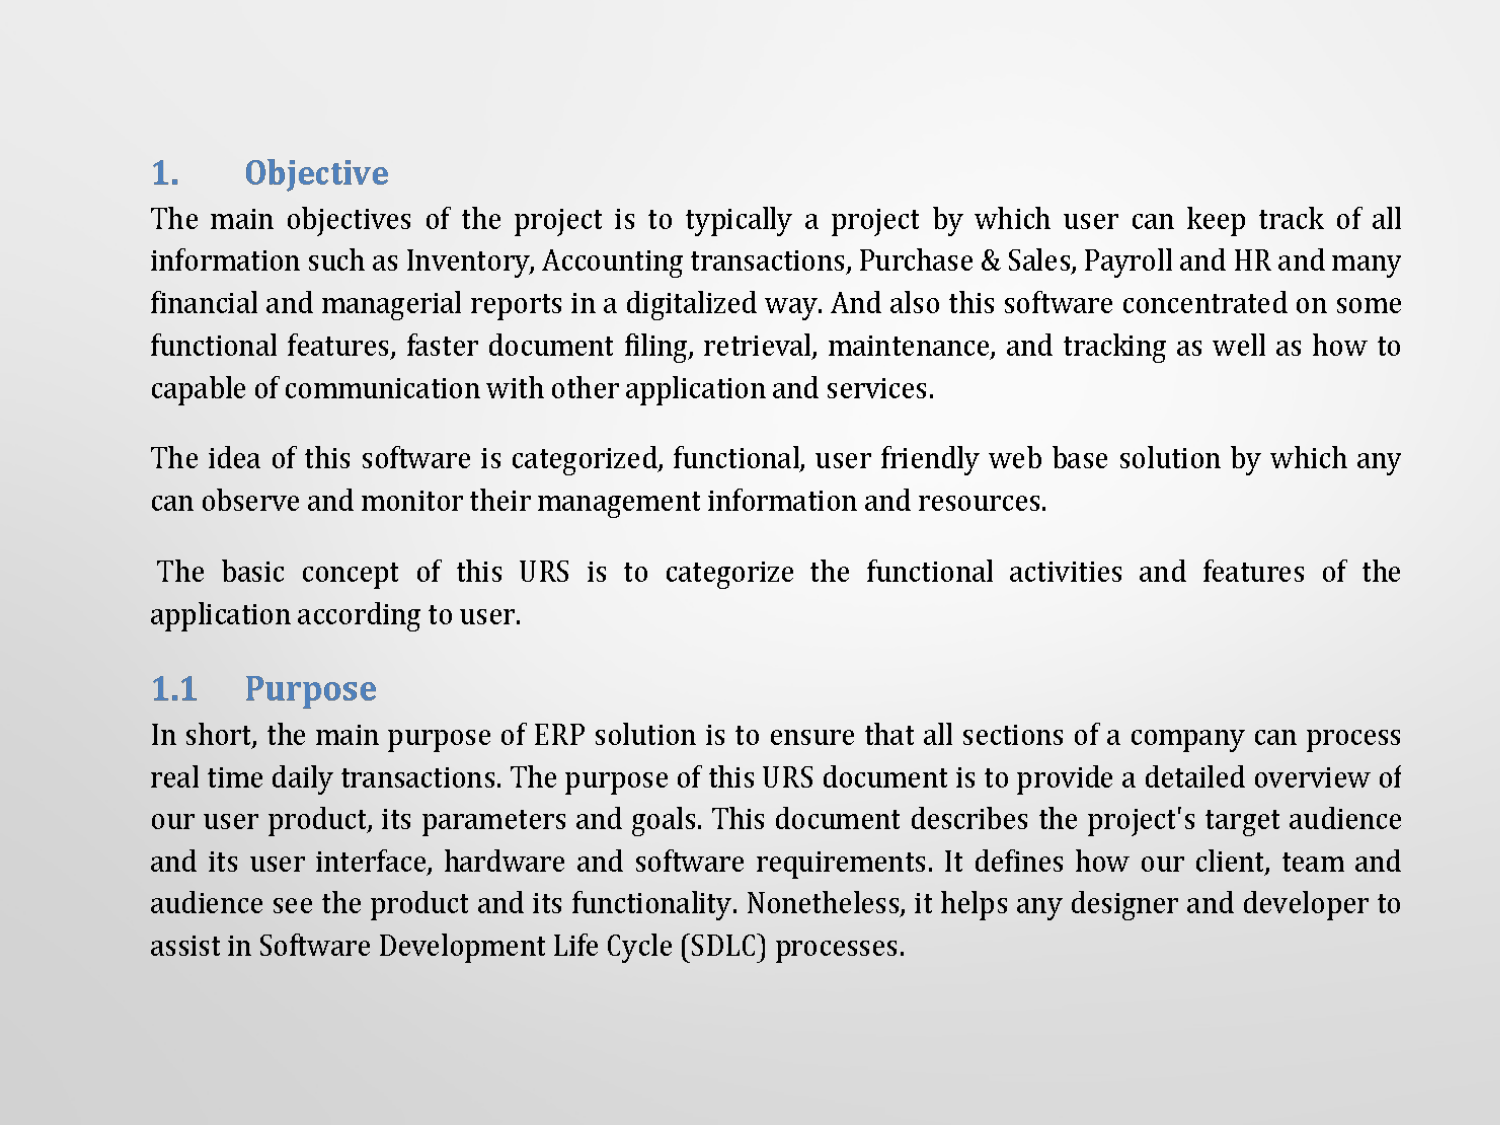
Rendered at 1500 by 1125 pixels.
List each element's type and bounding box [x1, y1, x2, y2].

picture [150, 149, 1401, 969]
